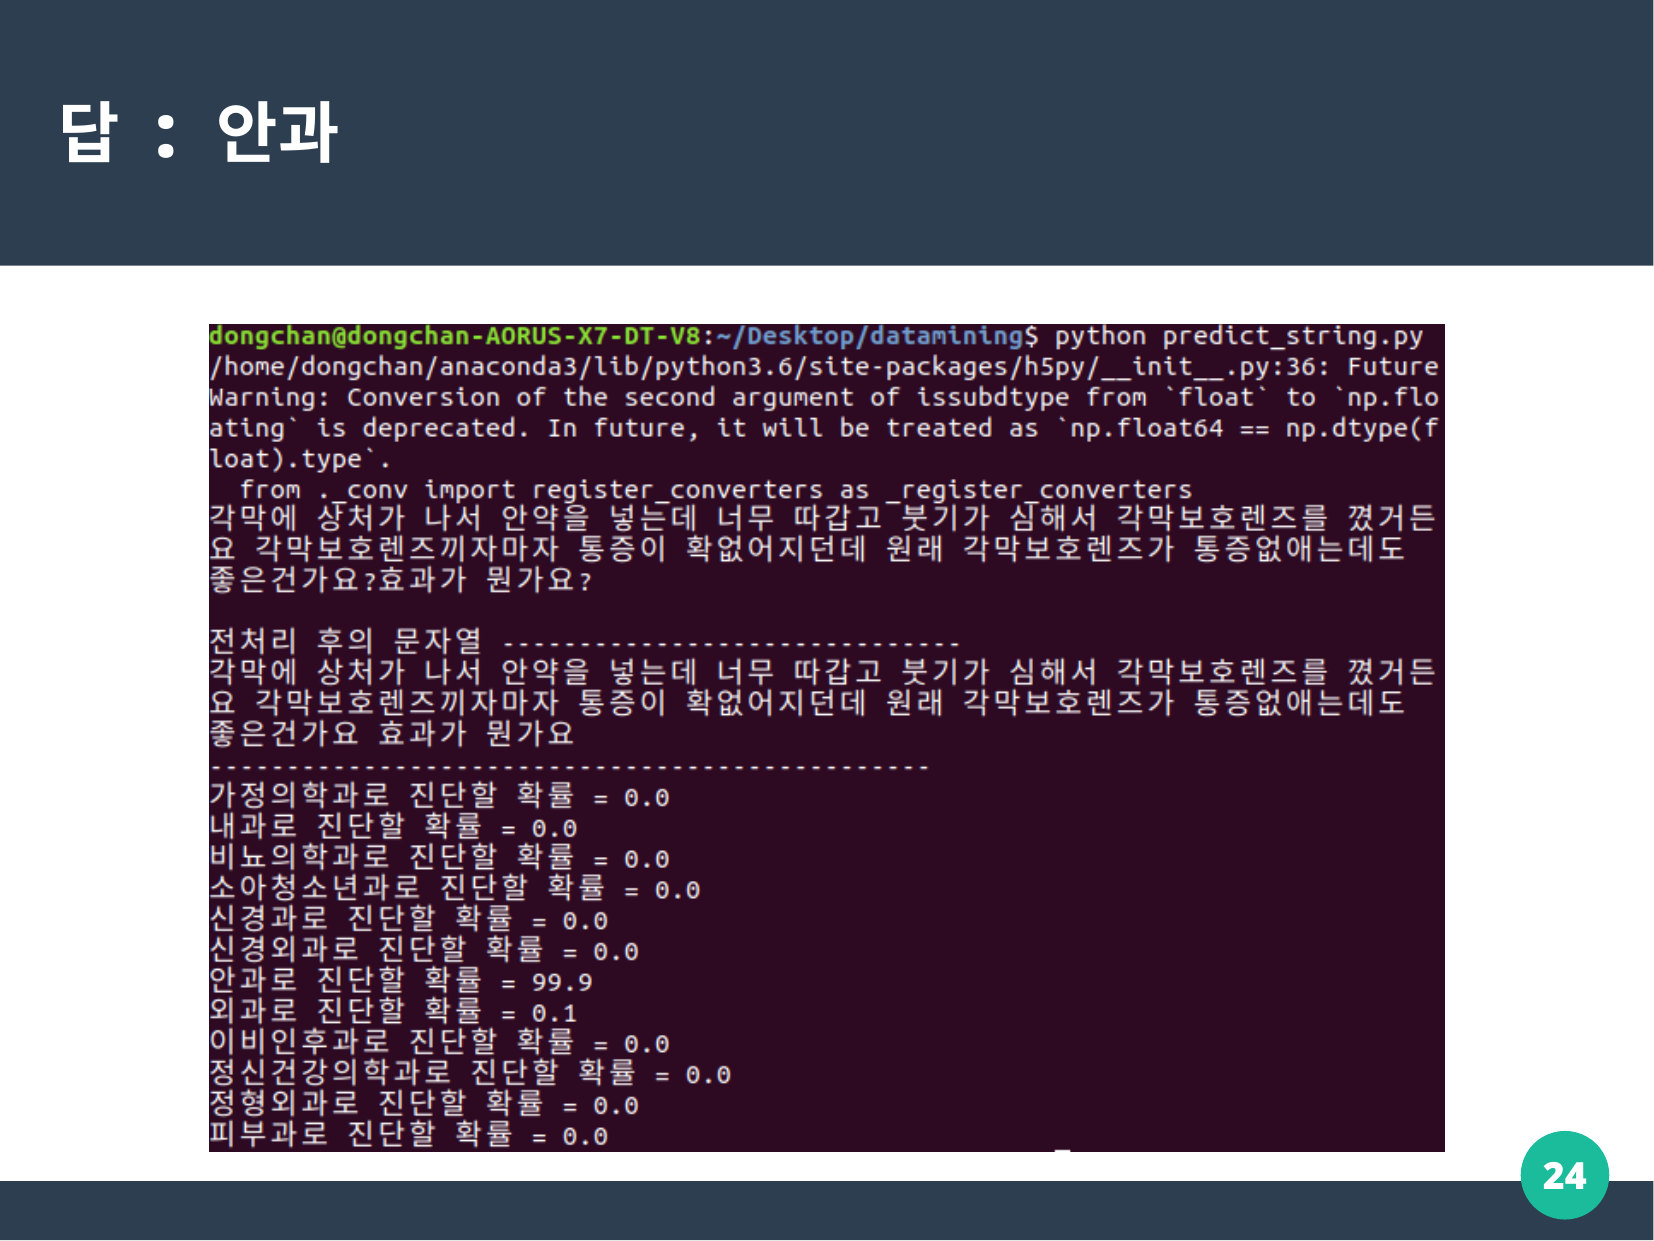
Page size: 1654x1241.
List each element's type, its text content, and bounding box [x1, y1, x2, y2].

picture [209, 324, 1445, 1152]
title 답 : 안과 [59, 49, 1595, 207]
